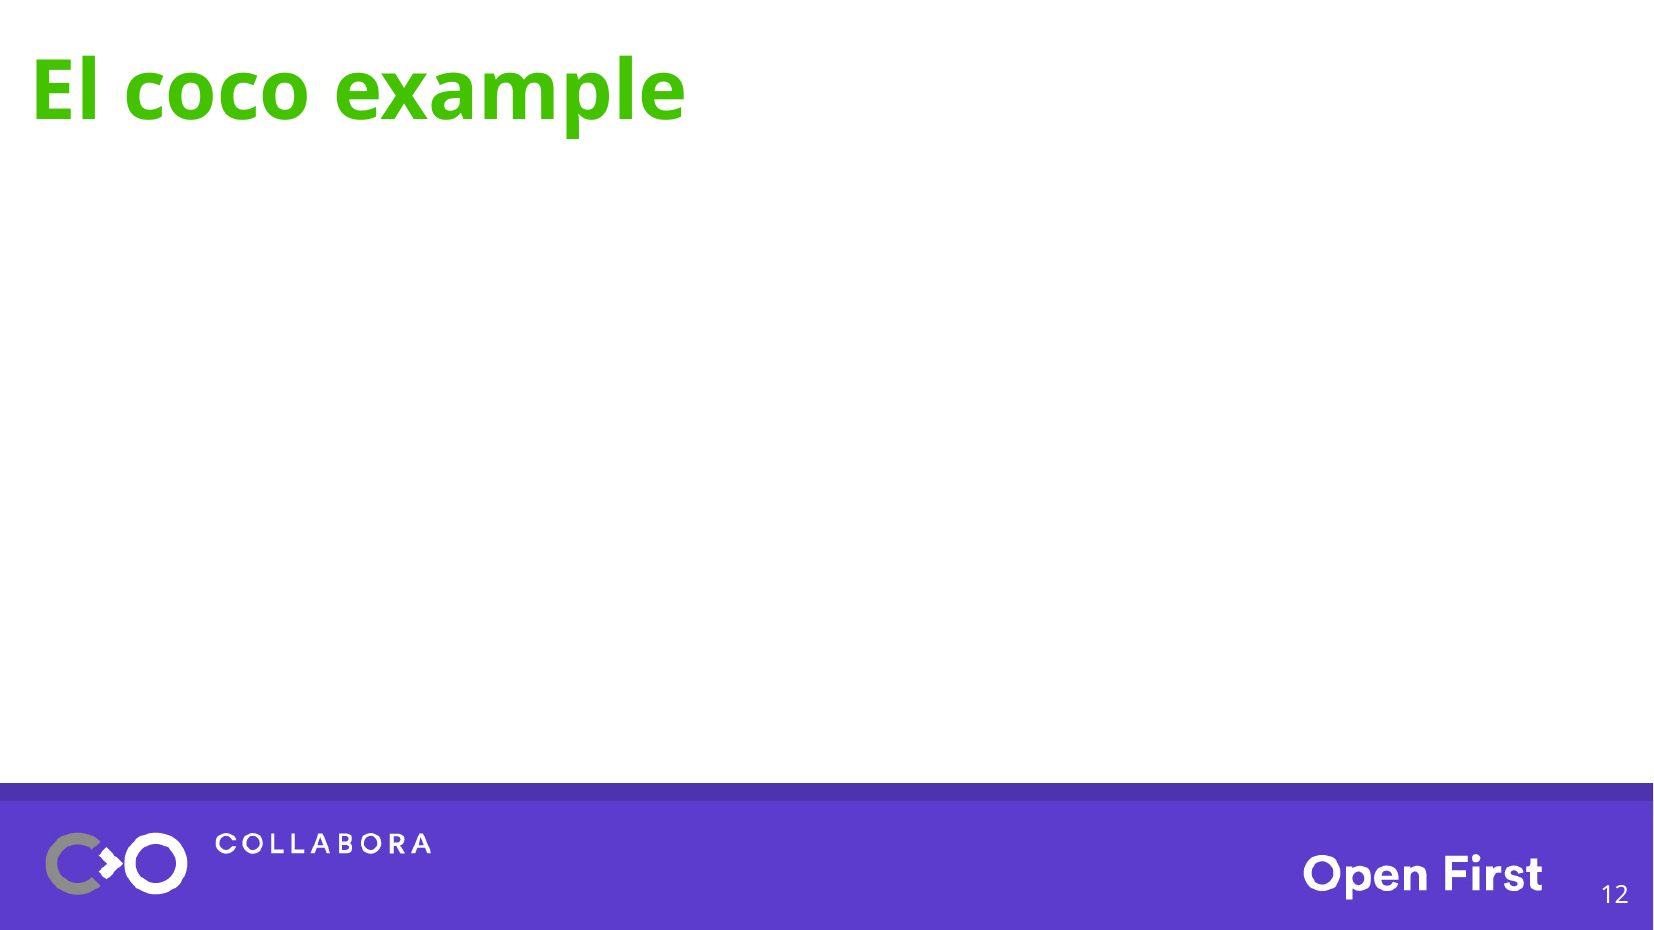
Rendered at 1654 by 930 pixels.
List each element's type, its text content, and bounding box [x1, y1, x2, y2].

picture [0, 0, 1654, 930]
title El coco example [29, 28, 1602, 147]
